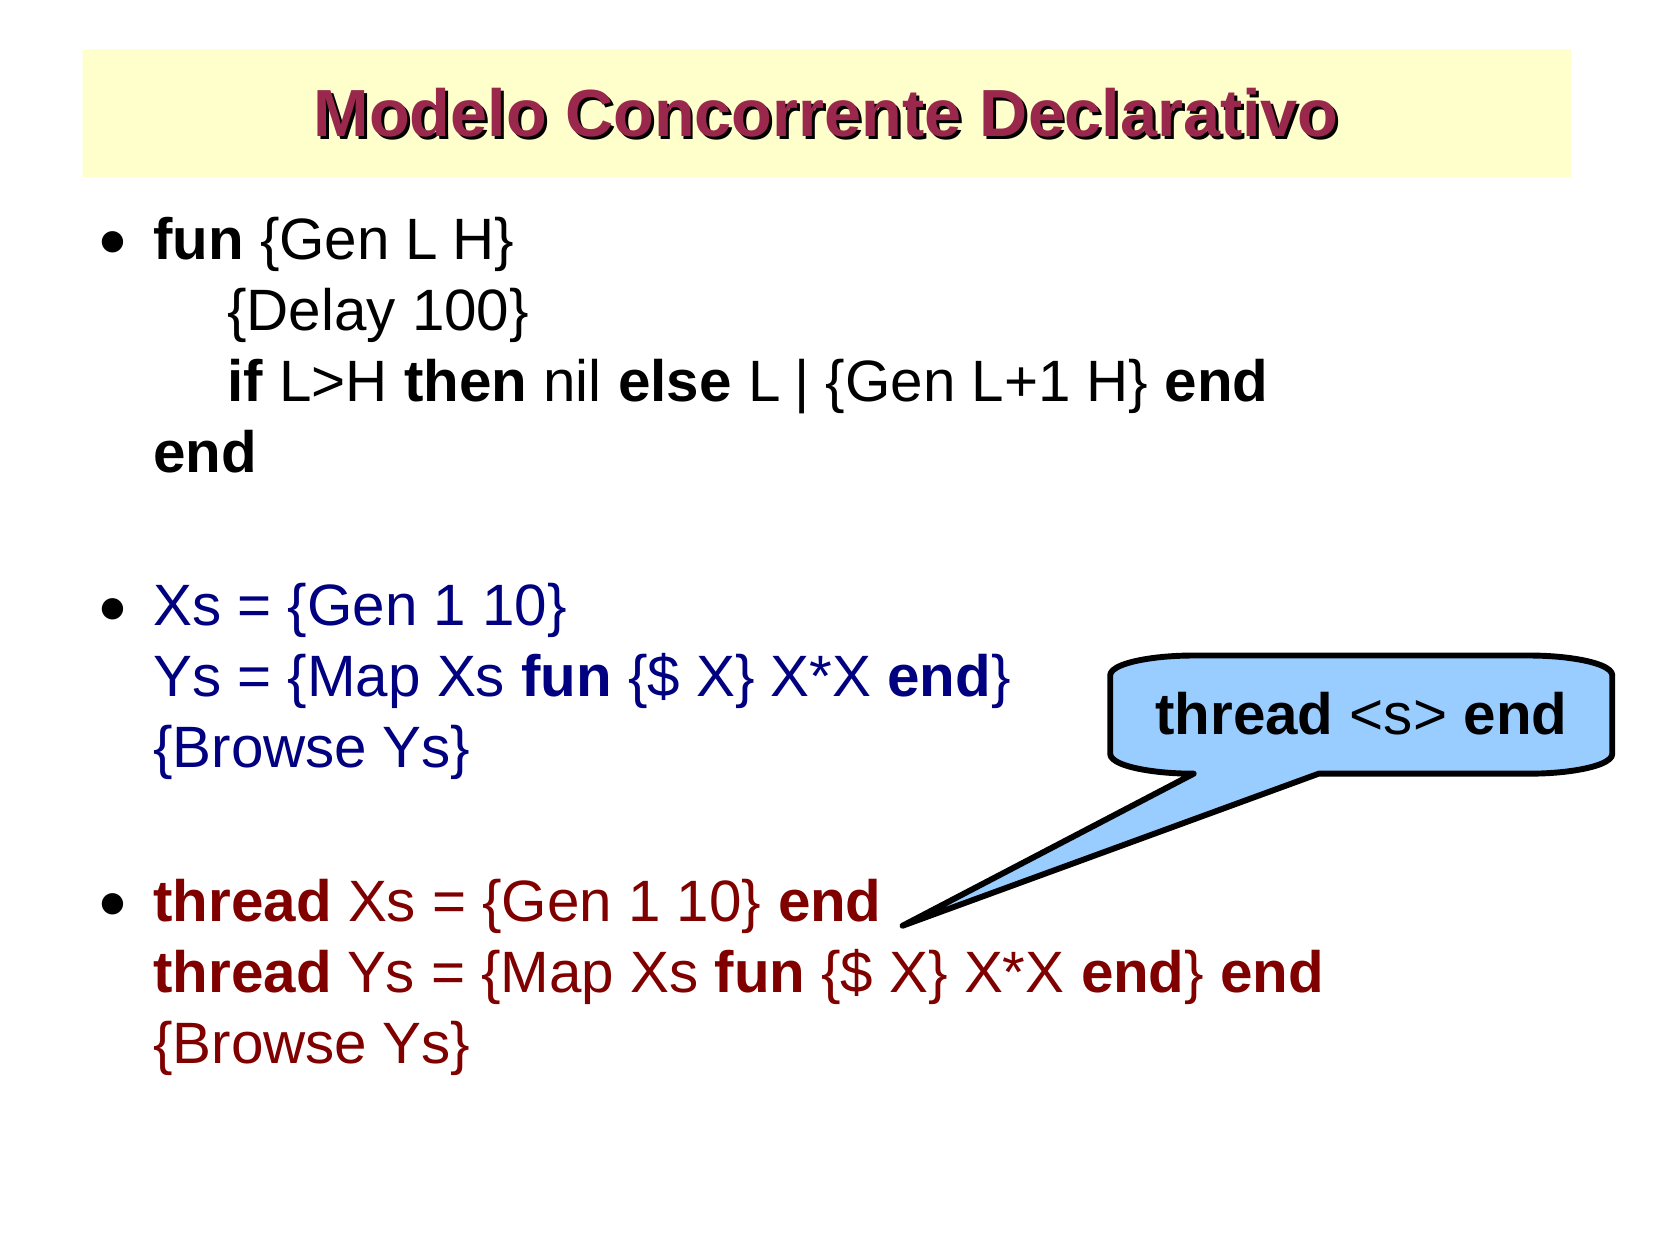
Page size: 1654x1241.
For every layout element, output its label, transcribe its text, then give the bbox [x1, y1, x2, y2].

list fun {Gen L H} {Delay 100} if L>H then nil else L | {Gen L+1 H} end end Xs = {Gen 1 10} Ys = {Map Xs fun {$ X} X*X end} {Browse Ys} thread Xs = {Gen 1 10} end thread Ys = {Map Xs fun {$ X} X*X end} end {Browse Ys} [82, 206, 1571, 1137]
title Modelo Concorrente Declarativo [82, 49, 1571, 178]
text_box thread <s> end [902, 655, 1613, 926]
